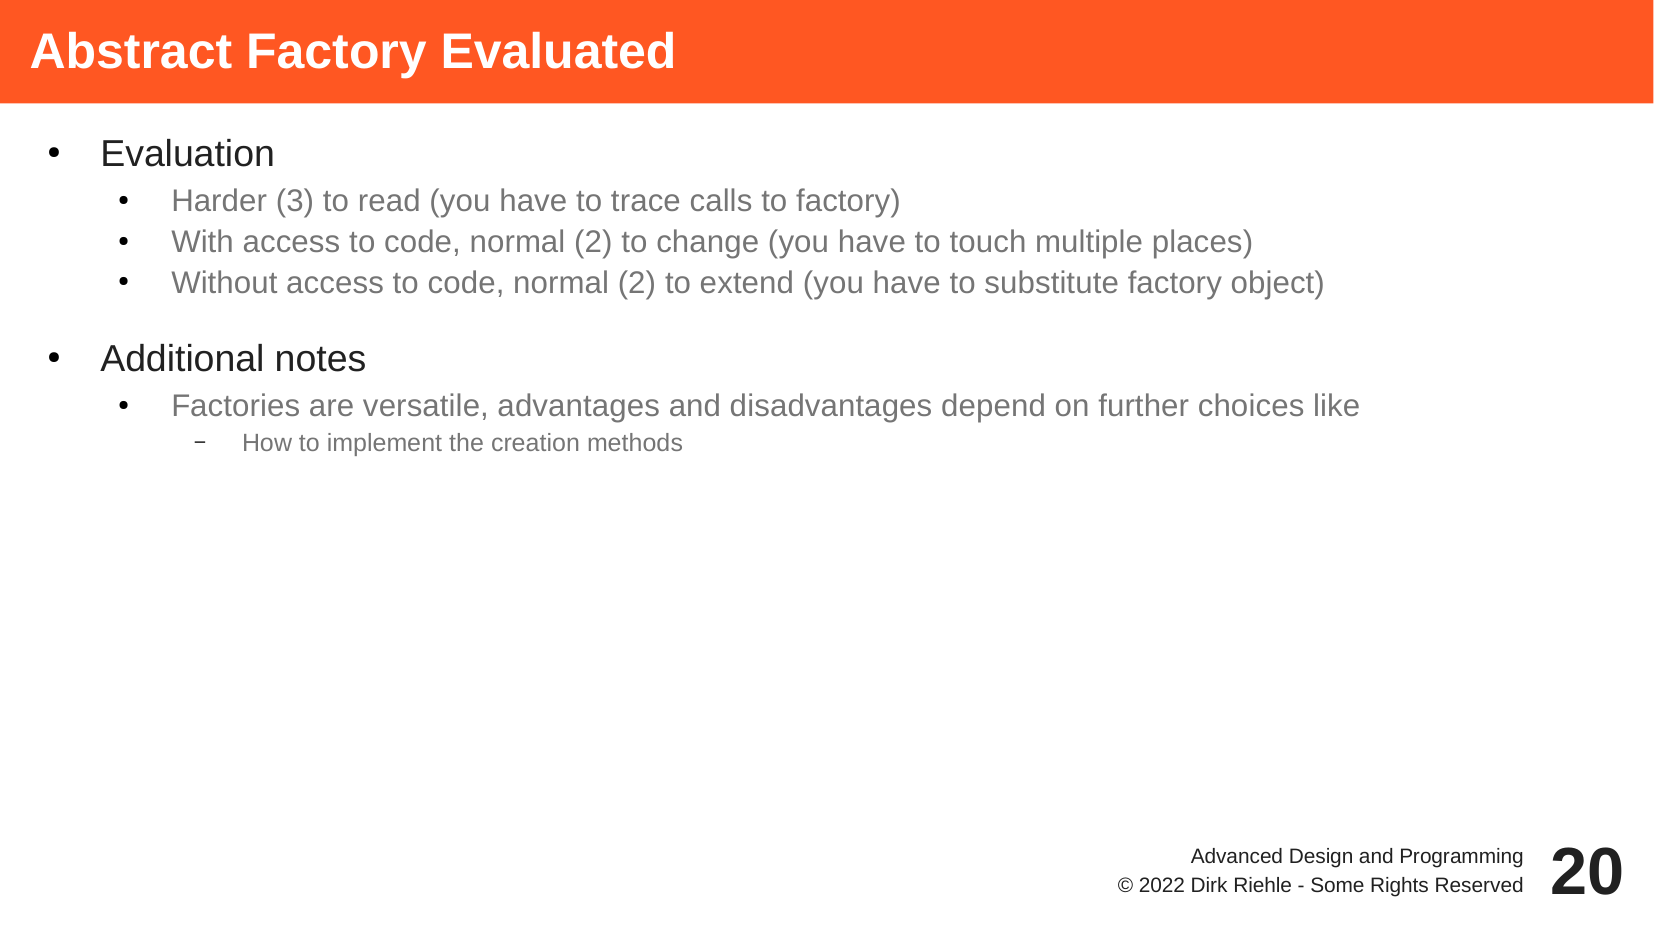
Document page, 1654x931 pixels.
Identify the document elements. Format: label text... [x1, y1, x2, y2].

list Evaluation Harder (3) to read (you have to trace calls to factory) With access to code, normal (2) to change (you have to touch multiple places) Without access to code, normal (2) to extend (you have to substitute factory object) Additional notes Factories are versatile, advantages and disadvantages depend on further choices like How to implement the creation methods [29, 132, 1625, 813]
title Abstract Factory Evaluated [0, 0, 1654, 104]
